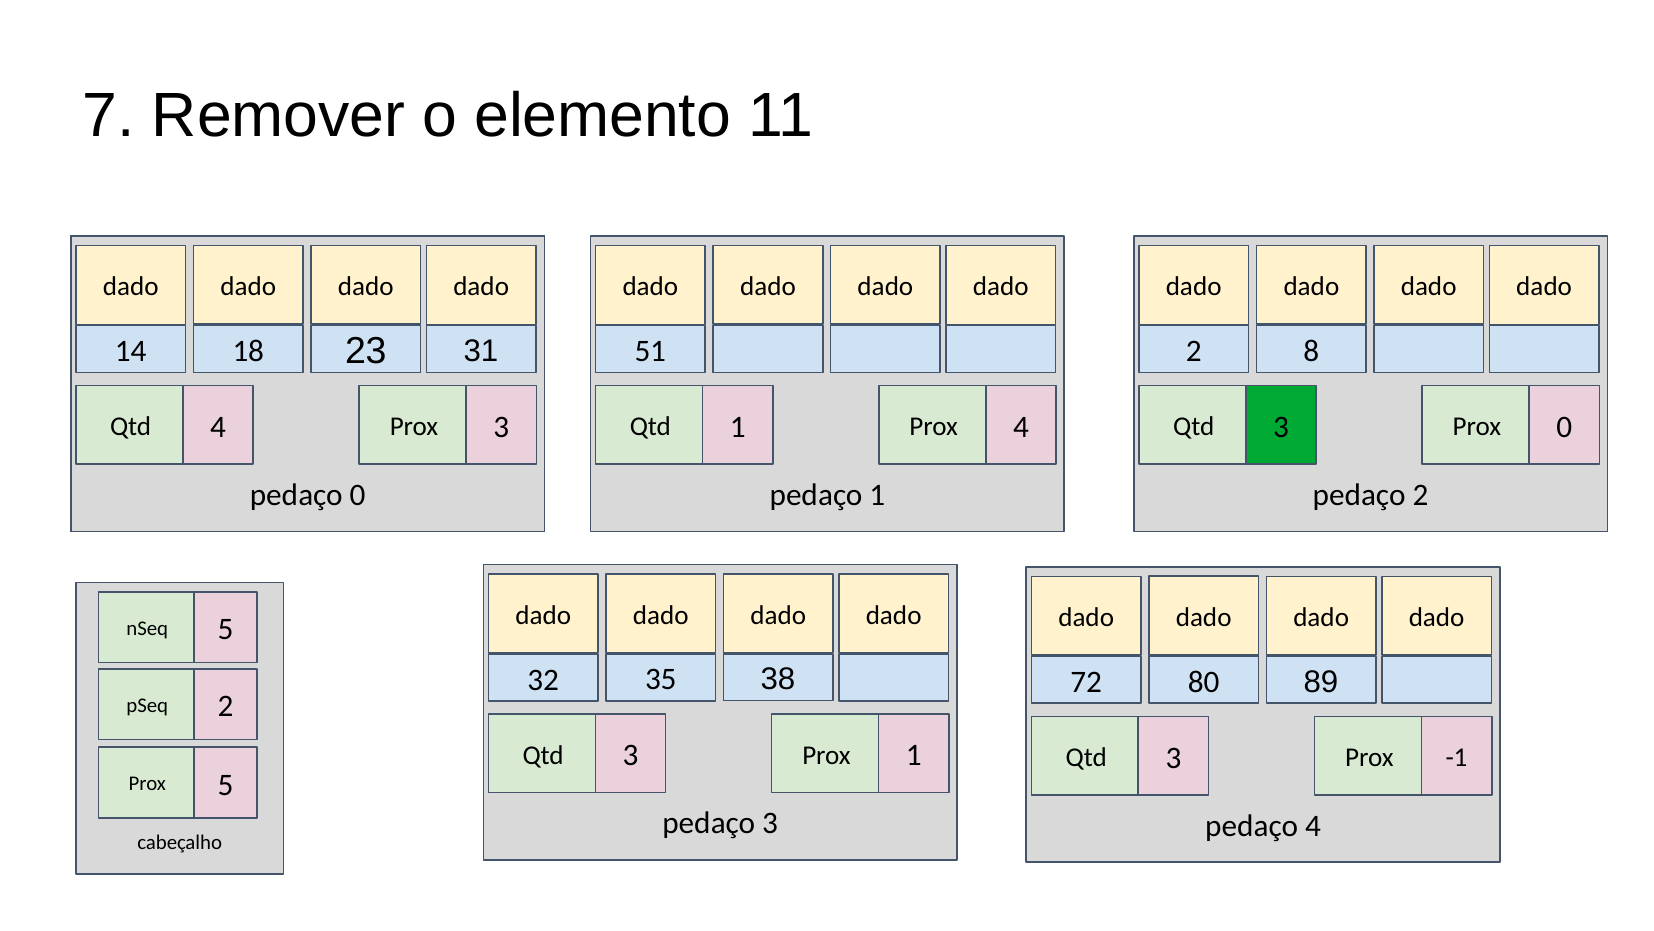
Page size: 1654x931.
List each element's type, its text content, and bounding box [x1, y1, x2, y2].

text_box Prox [98, 747, 193, 818]
text_box Qtd [1031, 716, 1138, 795]
text_box dado [1148, 576, 1259, 655]
text_box 80 [1148, 656, 1259, 704]
text_box 3 [1138, 716, 1209, 795]
text_box 5 [193, 591, 257, 663]
text_box 1 [878, 713, 949, 793]
text_box dado [830, 245, 941, 325]
text_box 14 [75, 325, 186, 373]
text_box 38 [723, 653, 833, 701]
text_box 4 [182, 385, 254, 465]
text_box dado [946, 245, 1056, 325]
text_box 3 [466, 385, 537, 465]
text_box dado [605, 573, 716, 653]
text_box Qtd [1138, 385, 1245, 465]
text_box Prox [878, 385, 985, 465]
text_box [830, 325, 941, 373]
text_box Qtd [75, 385, 182, 465]
text_box 3 [595, 713, 666, 793]
text_box cabeçalho [76, 582, 284, 875]
text_box pedaço 0 [70, 236, 545, 532]
text_box pedaço 1 [590, 236, 1065, 532]
text_box [1381, 656, 1492, 704]
text_box nSeq [98, 591, 193, 663]
text_box pedaço 2 [1133, 236, 1608, 532]
text_box 32 [488, 654, 598, 701]
text_box [1373, 325, 1484, 373]
text_box 3 [1245, 385, 1317, 465]
text_box pedaço 3 [483, 564, 957, 860]
text_box dado [595, 245, 706, 325]
text_box dado [1489, 245, 1599, 325]
text_box dado [1031, 576, 1141, 656]
text_box dado [426, 245, 536, 325]
text_box -1 [1421, 716, 1492, 795]
text_box dado [310, 245, 421, 325]
text_box dado [1138, 245, 1249, 325]
text_box 72 [1031, 656, 1141, 704]
text_box 4 [985, 385, 1057, 465]
text_box [946, 325, 1056, 373]
text_box dado [723, 574, 833, 653]
text_box Prox [1314, 716, 1421, 795]
text_box Prox [771, 713, 878, 793]
title 7. Remover o elemento 11 [82, 37, 1571, 193]
text_box 0 [1529, 385, 1600, 465]
text_box dado [713, 245, 823, 325]
text_box 2 [193, 668, 257, 740]
text_box 23 [310, 325, 421, 373]
text_box 51 [595, 325, 706, 373]
text_box 89 [1266, 656, 1376, 704]
text_box dado [838, 574, 949, 653]
text_box Prox [359, 385, 466, 465]
text_box dado [1381, 576, 1492, 656]
text_box [1489, 325, 1599, 373]
text_box pedaço 4 [1026, 566, 1500, 863]
text_box dado [488, 574, 598, 653]
text_box dado [75, 245, 186, 325]
text_box pSeq [98, 668, 193, 740]
text_box 35 [605, 653, 716, 701]
text_box Prox [1422, 385, 1529, 465]
text_box dado [1256, 245, 1367, 325]
text_box dado [1266, 576, 1376, 655]
text_box 8 [1256, 325, 1367, 373]
text_box 18 [193, 325, 304, 373]
text_box 5 [193, 747, 257, 818]
text_box 1 [702, 385, 773, 465]
text_box 31 [426, 325, 536, 373]
text_box 2 [1138, 325, 1249, 373]
text_box Qtd [595, 385, 702, 465]
text_box Qtd [488, 713, 595, 793]
text_box [838, 654, 949, 701]
text_box [713, 325, 823, 373]
text_box dado [1373, 245, 1484, 325]
text_box dado [193, 245, 304, 325]
